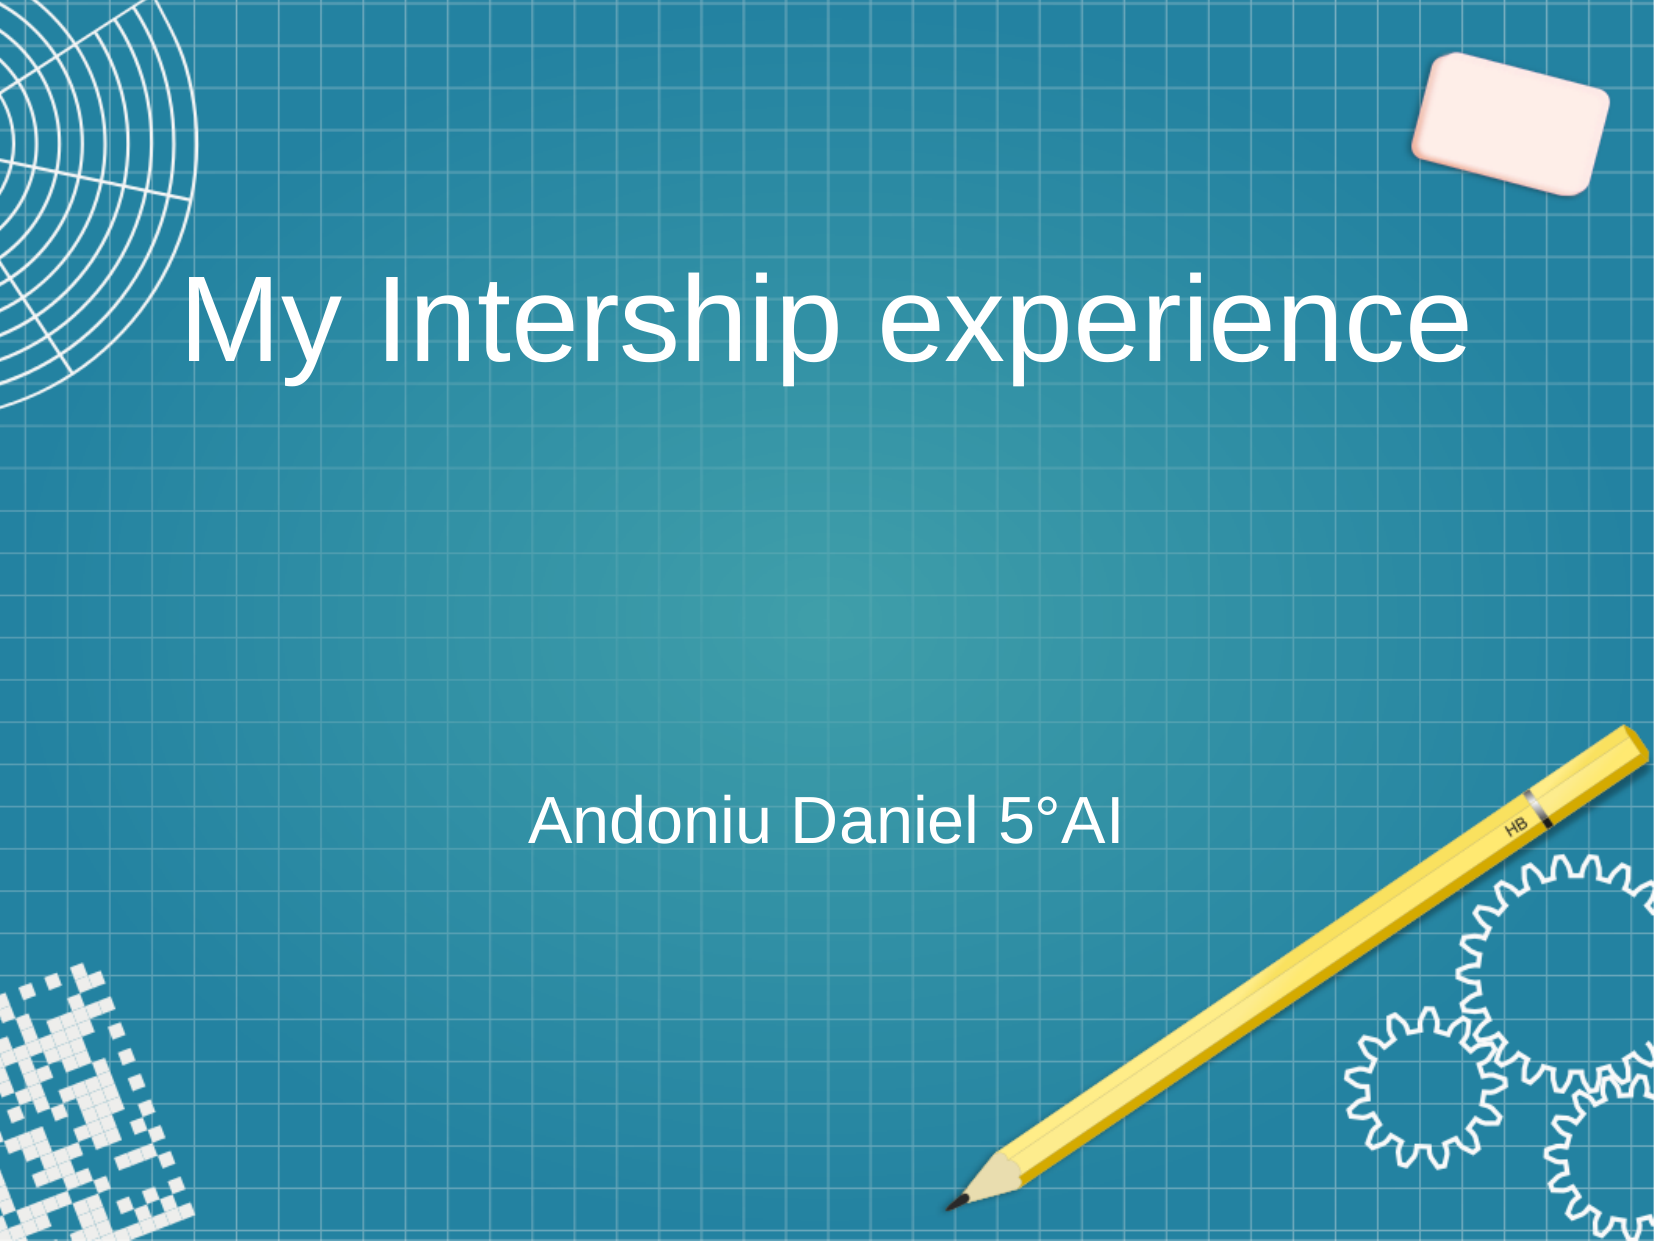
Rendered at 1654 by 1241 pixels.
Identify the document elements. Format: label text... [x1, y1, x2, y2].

title My Intership experience [82, 177, 1571, 461]
picture [0, 0, 1654, 1241]
subtitle Andoniu Daniel 5°AI [82, 519, 1571, 1123]
